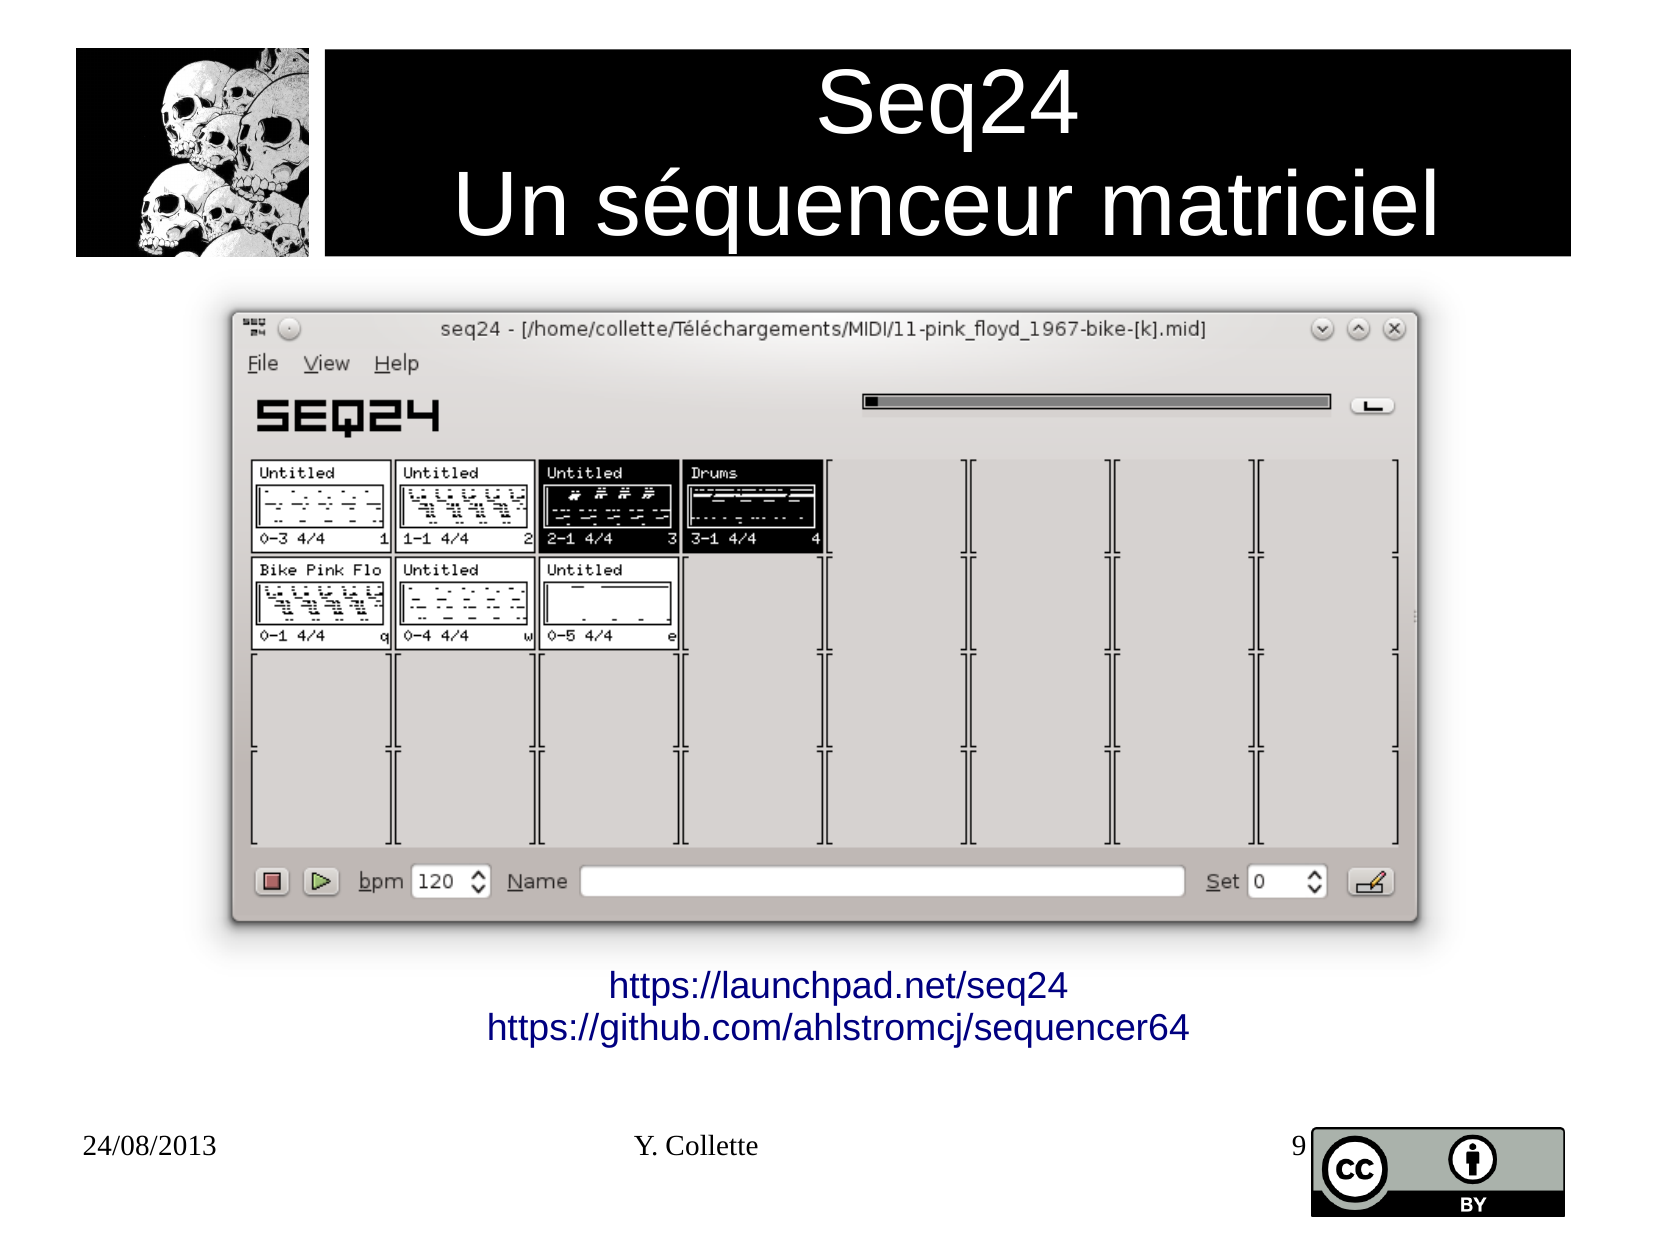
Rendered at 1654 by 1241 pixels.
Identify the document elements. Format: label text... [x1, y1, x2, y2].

title Seq24 Un séquenceur matriciel [324, 49, 1571, 257]
picture [76, 48, 1480, 984]
text_box https://launchpad.net/seq24 https://github.com/ahlstromcj/sequencer64 [448, 984, 1229, 1056]
picture [1311, 1127, 1565, 1217]
